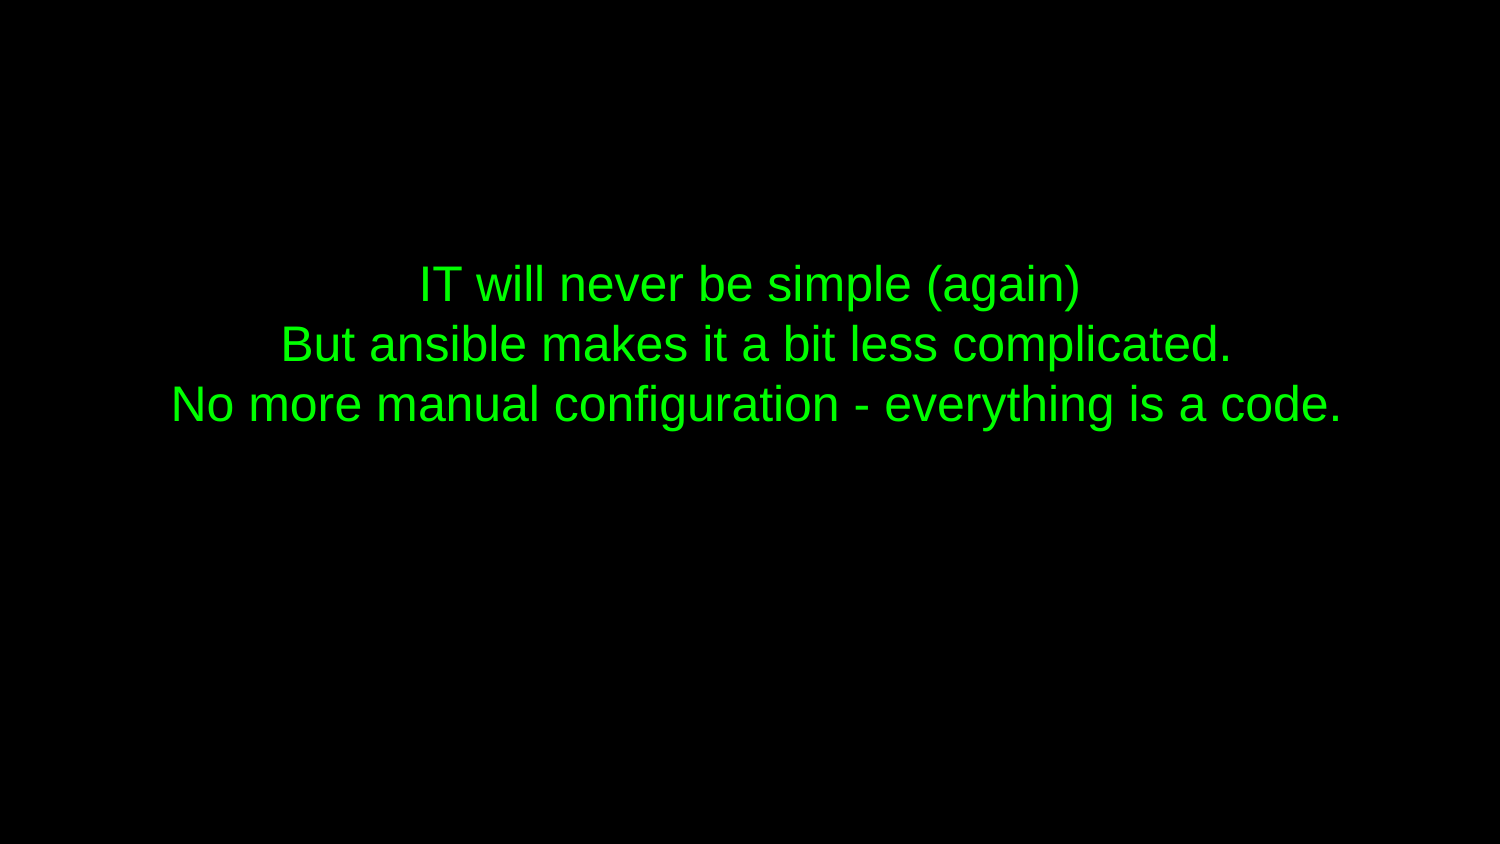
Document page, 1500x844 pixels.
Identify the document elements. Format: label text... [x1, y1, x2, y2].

list IT will never be simple (again) But ansible makes it a bit less complicated. No more manual configuration - everything is a code. [75, 235, 1425, 561]
